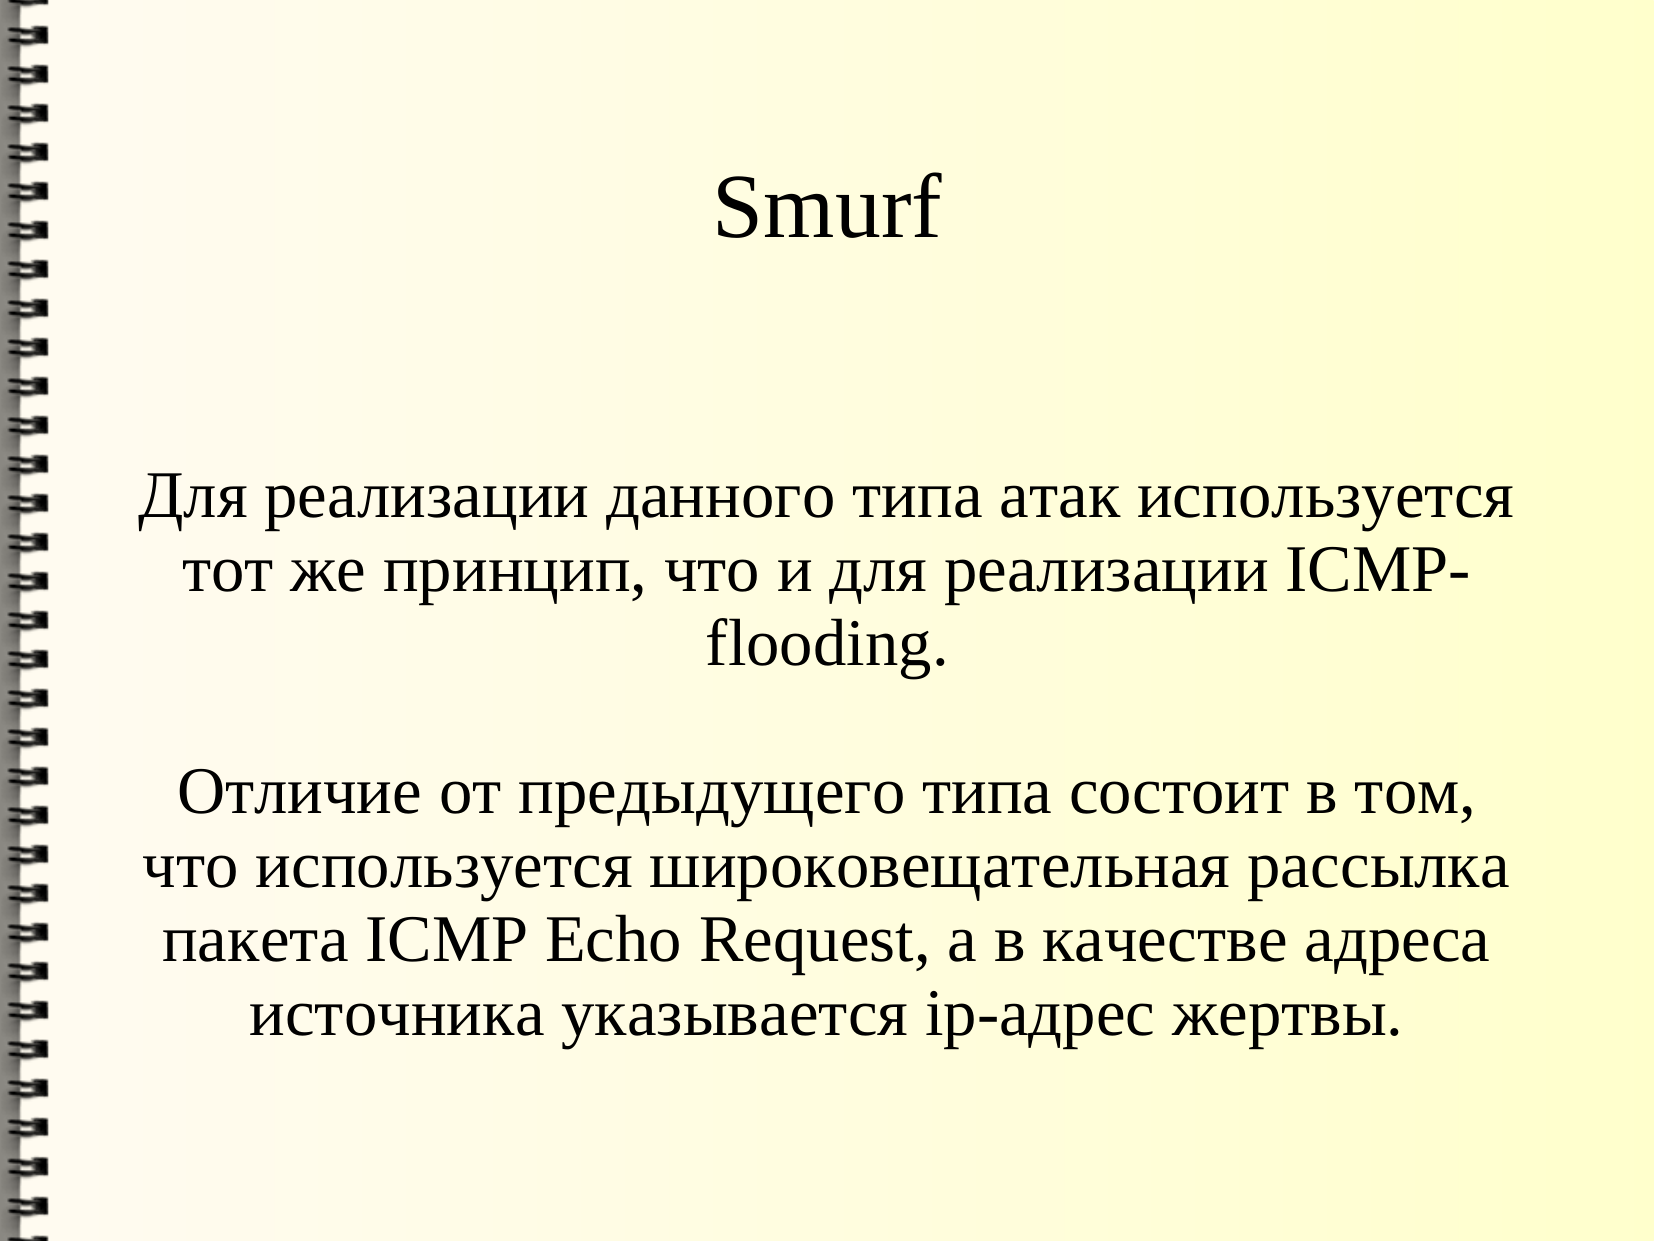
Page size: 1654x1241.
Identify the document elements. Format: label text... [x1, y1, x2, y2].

picture [0, 0, 1654, 1241]
title Smurf [121, 110, 1534, 303]
subtitle Для реализации данного типа атак используется тот же принцип, что и для реализации ICMP-flooding. Отличие от предыдущего типа состоит в том, что используется широковещательная рассылка пакета ICMP Echo Request, а в качестве адреса источника указывается ip-адрес жертвы. [121, 352, 1534, 1156]
